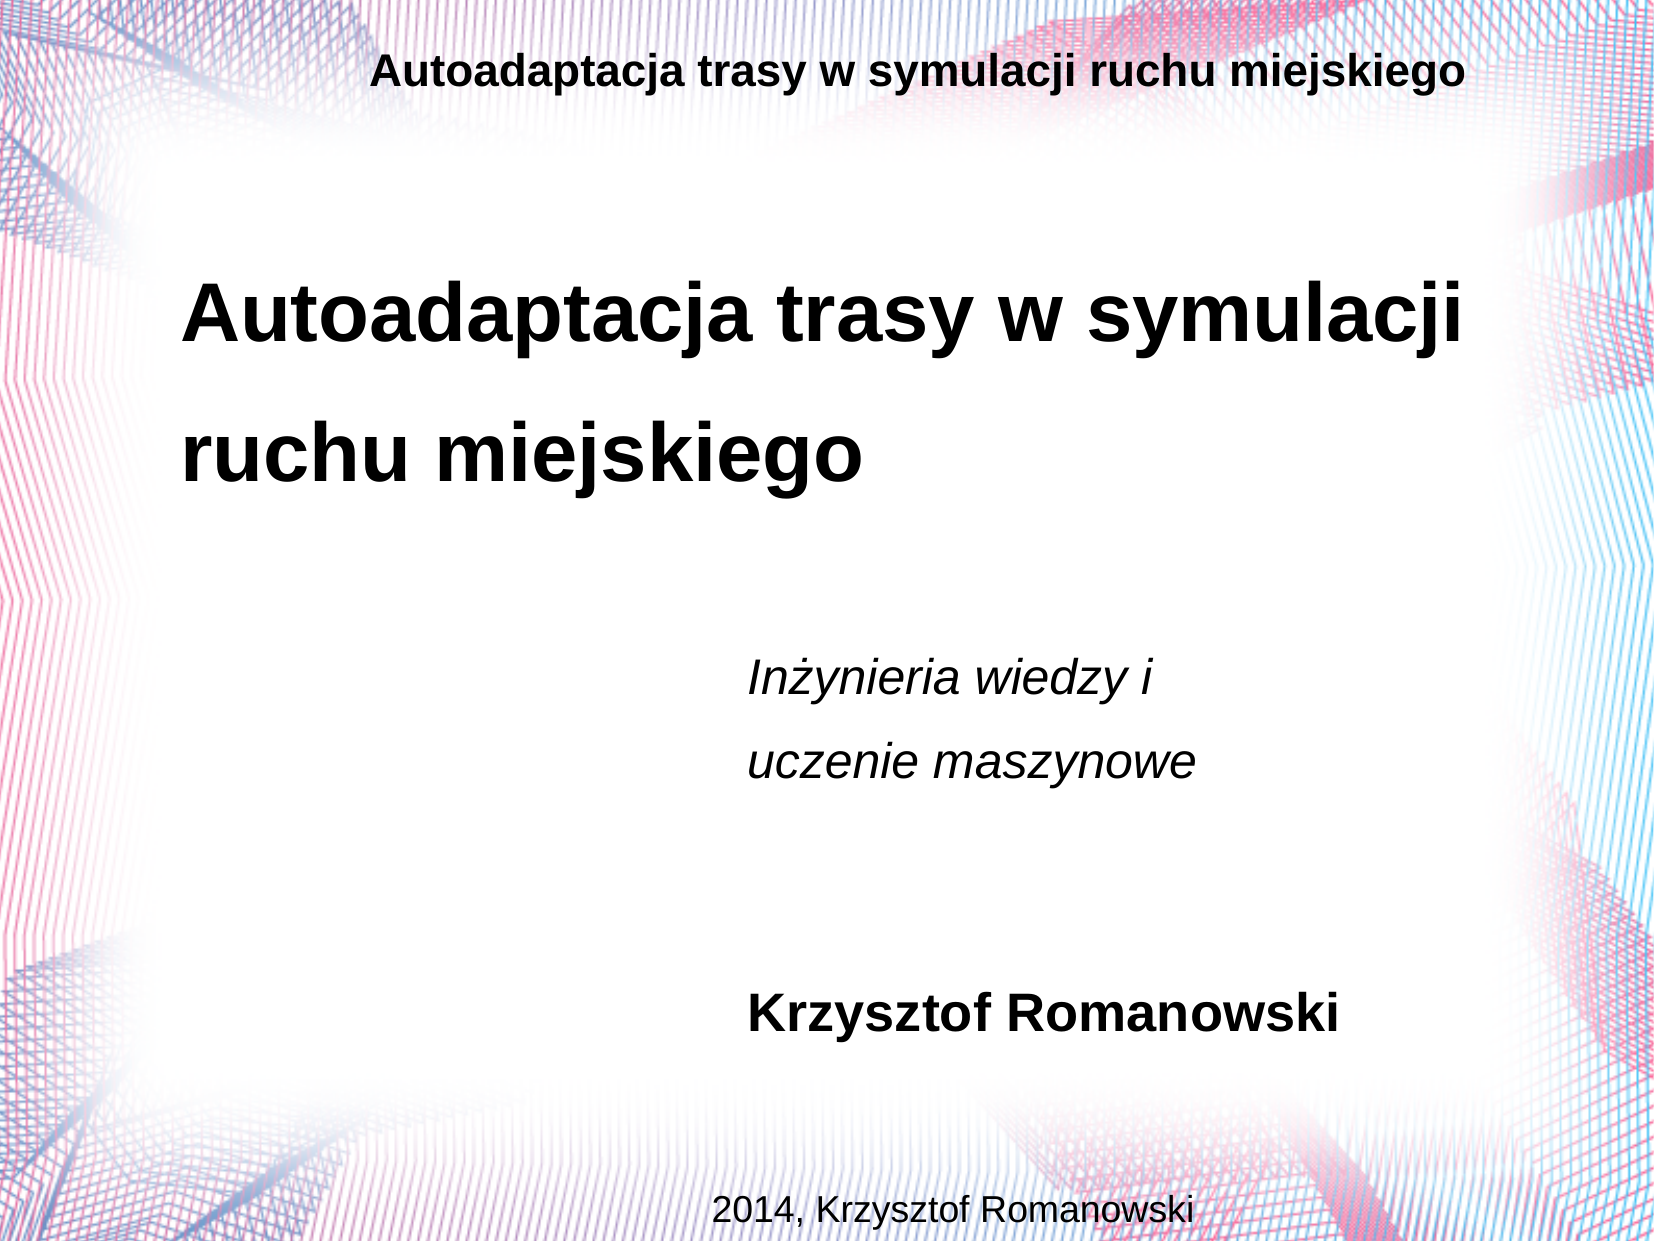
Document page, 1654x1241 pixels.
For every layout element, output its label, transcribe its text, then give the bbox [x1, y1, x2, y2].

text_box Autoadaptacja trasy w symulacji ruchu miejskiego [165, 212, 1512, 638]
picture [0, 0, 1654, 1241]
text_box 2014, Krzysztof Romanowski [696, 1159, 1276, 1217]
text_box Inżynieria wiedzy i uczenie maszynowe [732, 614, 1335, 898]
picture [454, 78, 464, 82]
text_box Krzysztof Romanowski [732, 944, 1501, 1021]
text_box Autoadaptacja trasy w symulacji ruchu miejskiego [354, 11, 1654, 78]
picture [1447, 78, 1457, 82]
